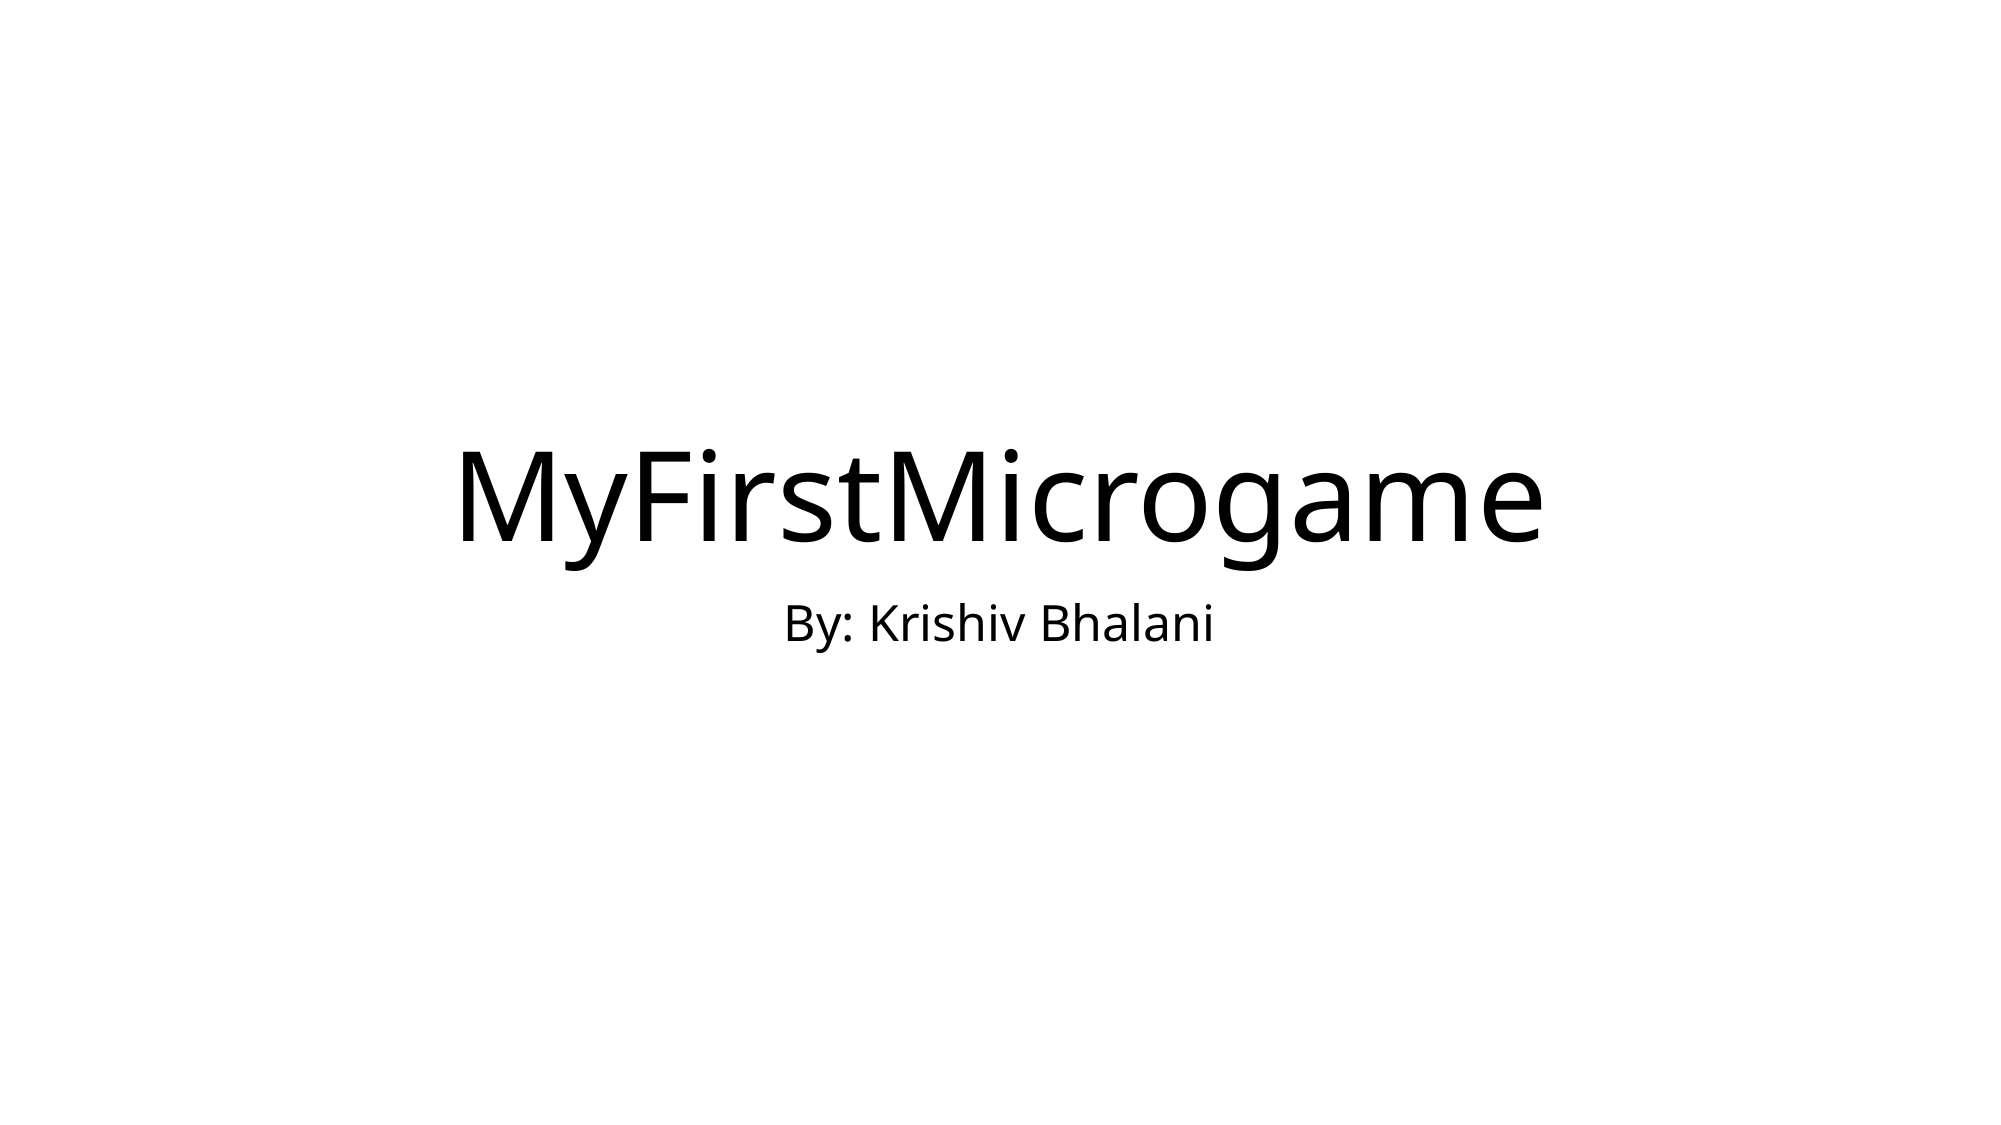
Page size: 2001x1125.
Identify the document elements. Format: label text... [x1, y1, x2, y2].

title MyFirstMicrogame [249, 184, 1750, 576]
subtitle By: Krishiv Bhalani [249, 590, 1750, 863]
